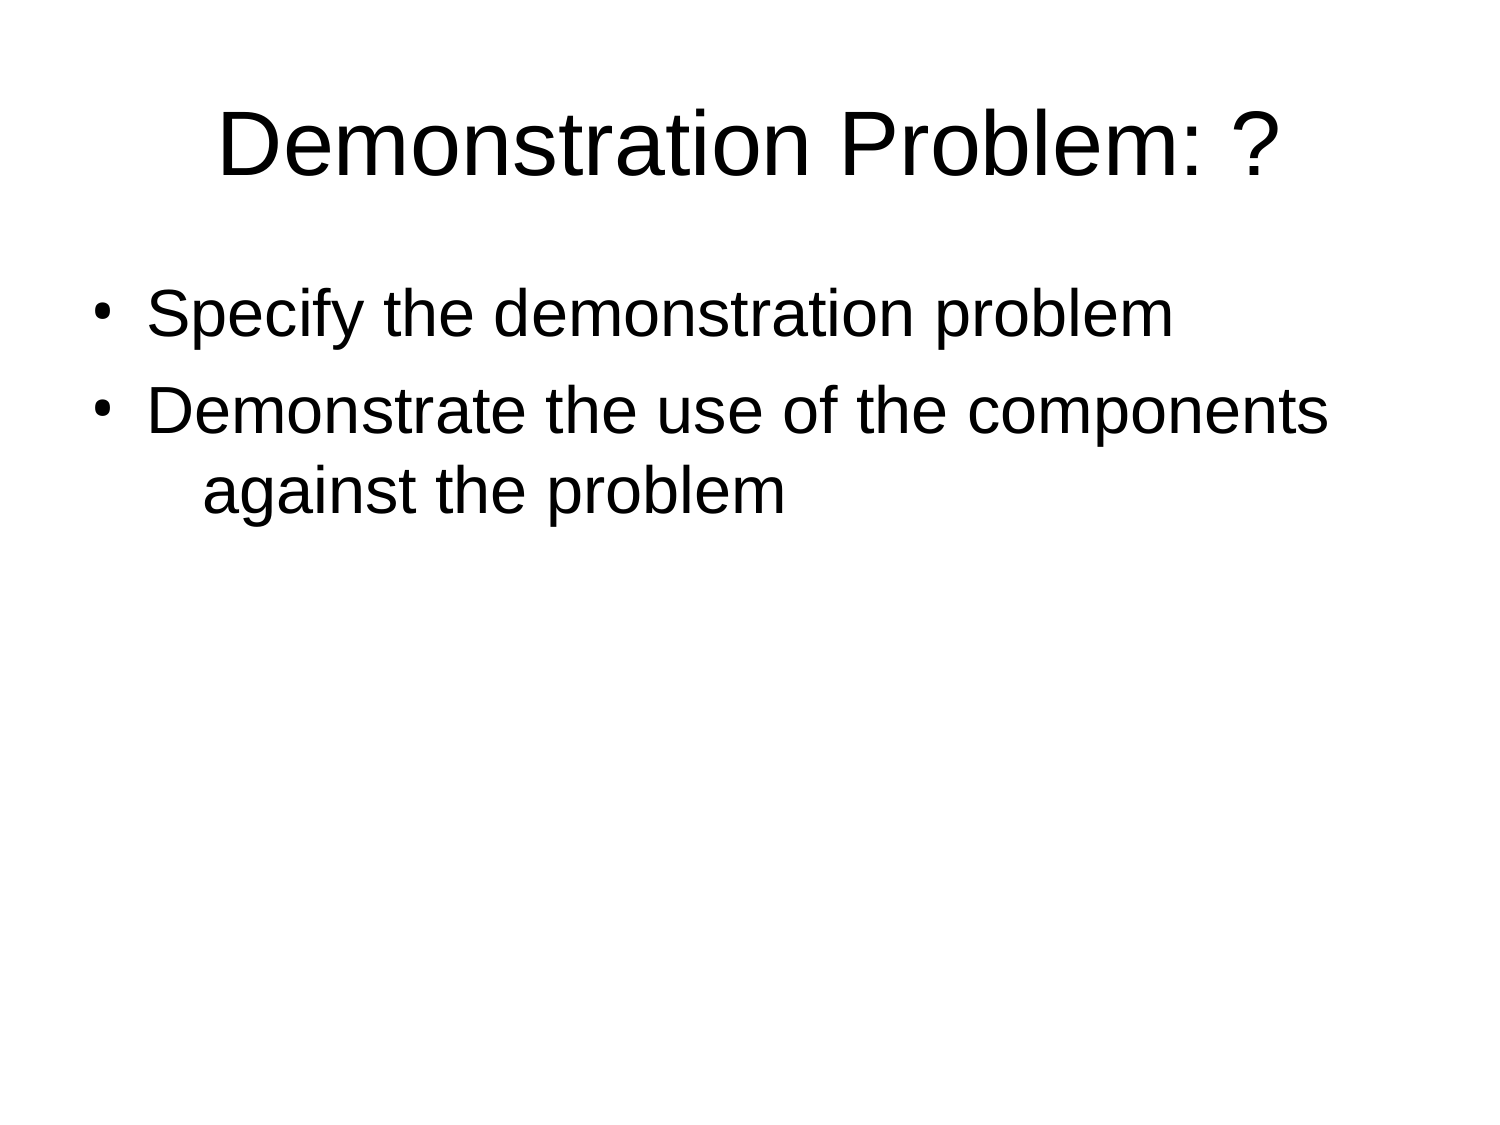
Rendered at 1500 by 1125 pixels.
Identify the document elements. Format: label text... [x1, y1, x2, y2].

list Specify the demonstration problem Demonstrate the use of the components against the problem [75, 262, 1426, 1005]
title Demonstration Problem: ? [75, 45, 1426, 233]
